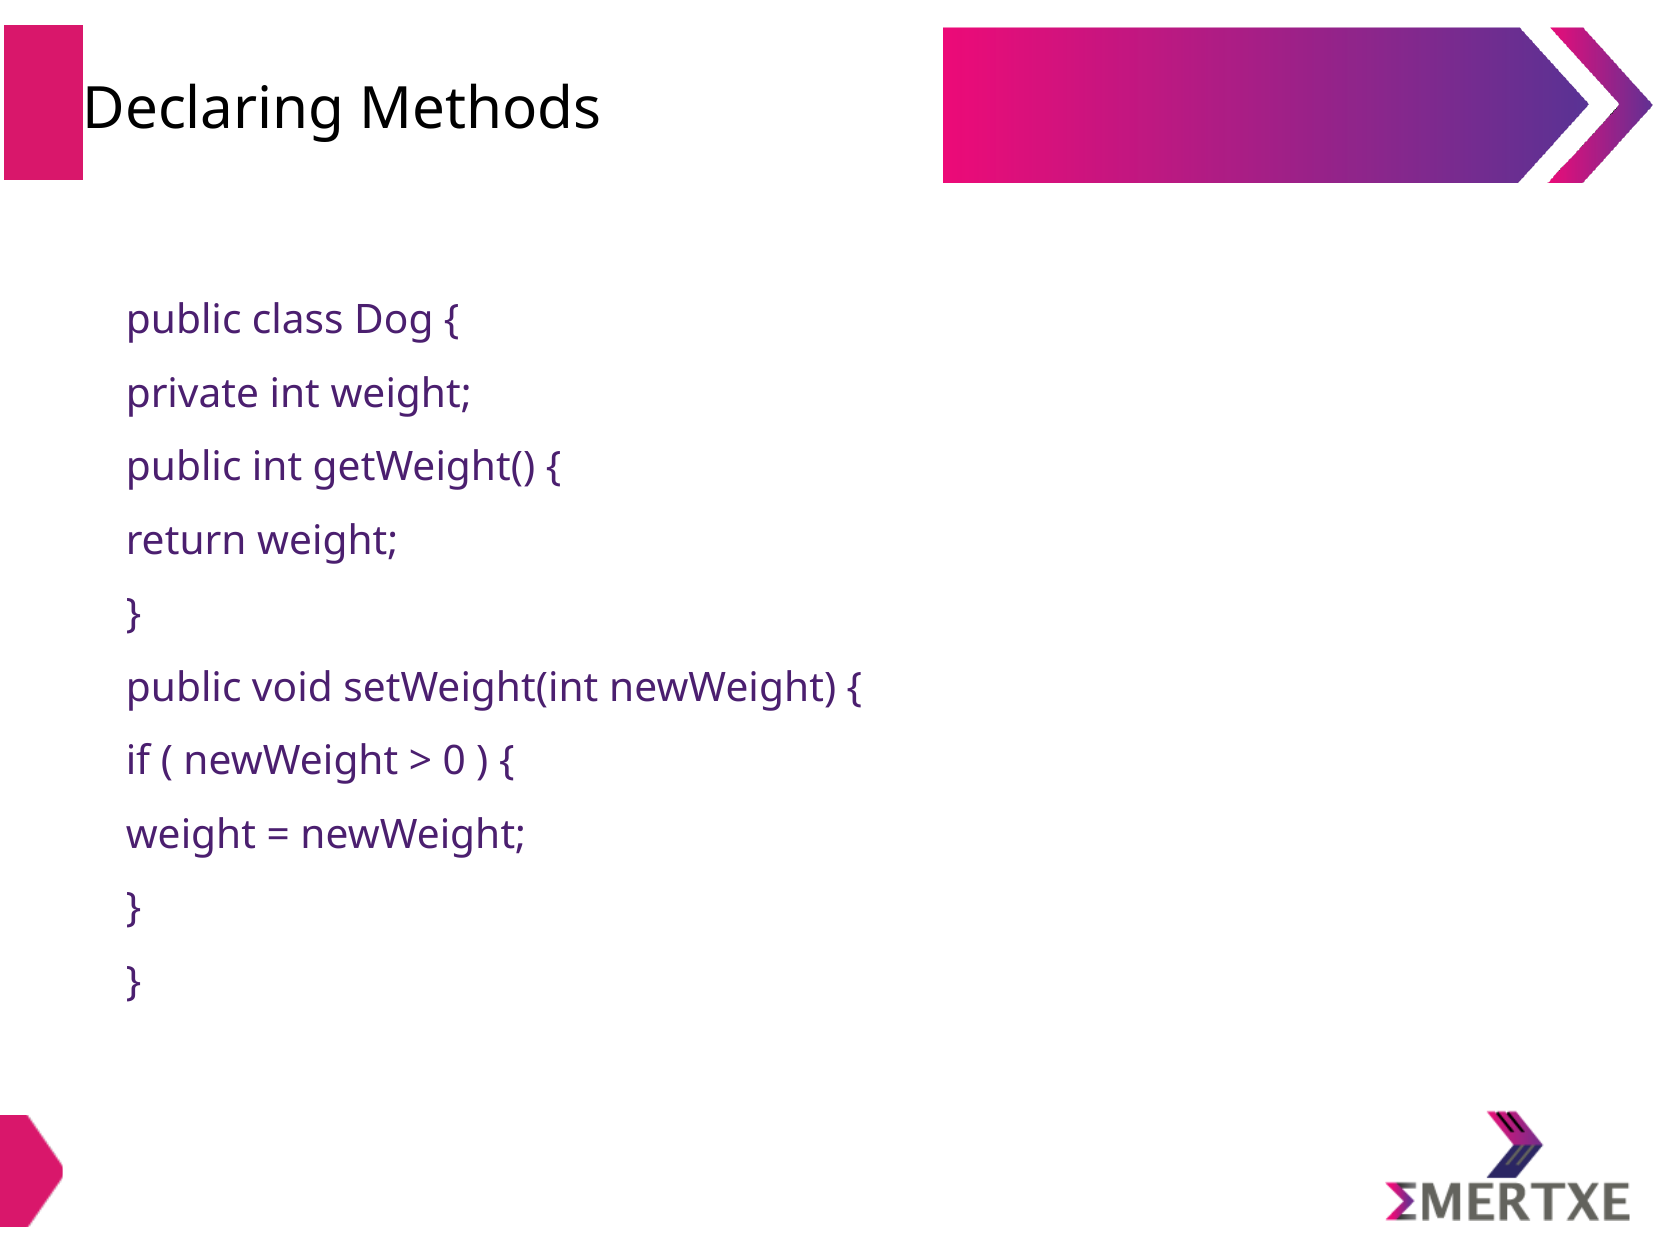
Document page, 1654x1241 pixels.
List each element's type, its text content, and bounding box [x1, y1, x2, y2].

picture [1385, 1107, 1631, 1221]
picture [1571, 27, 1653, 183]
title Declaring Methods [82, 2, 1571, 210]
list public class Dog { private int weight; public int getWeight() { return weight; } public void setWeight(int newWeight) { if ( newWeight > 0 ) { weight = newWeight; } } [82, 290, 1571, 1010]
